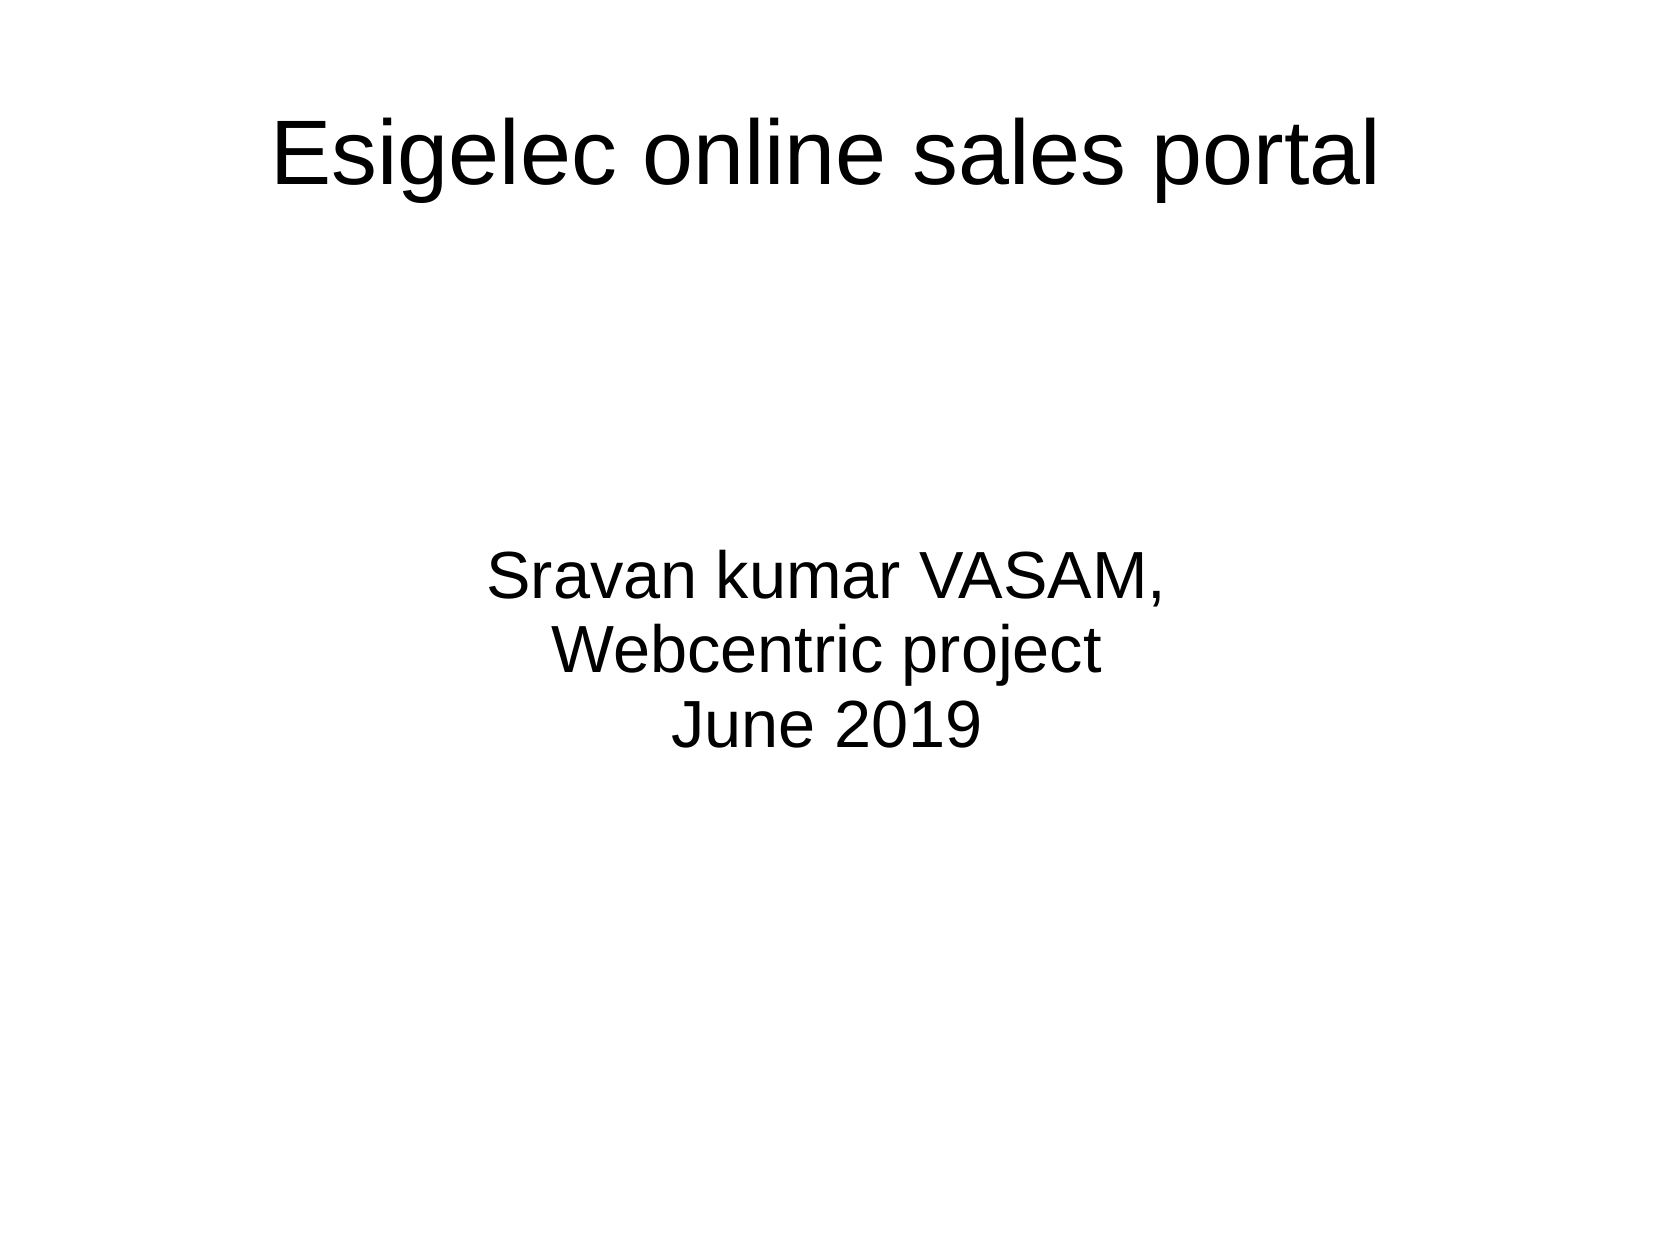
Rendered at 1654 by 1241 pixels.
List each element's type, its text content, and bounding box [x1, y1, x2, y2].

subtitle Sravan kumar VASAM, Webcentric project June 2019 [82, 290, 1571, 1010]
title Esigelec online sales portal [82, 49, 1571, 257]
